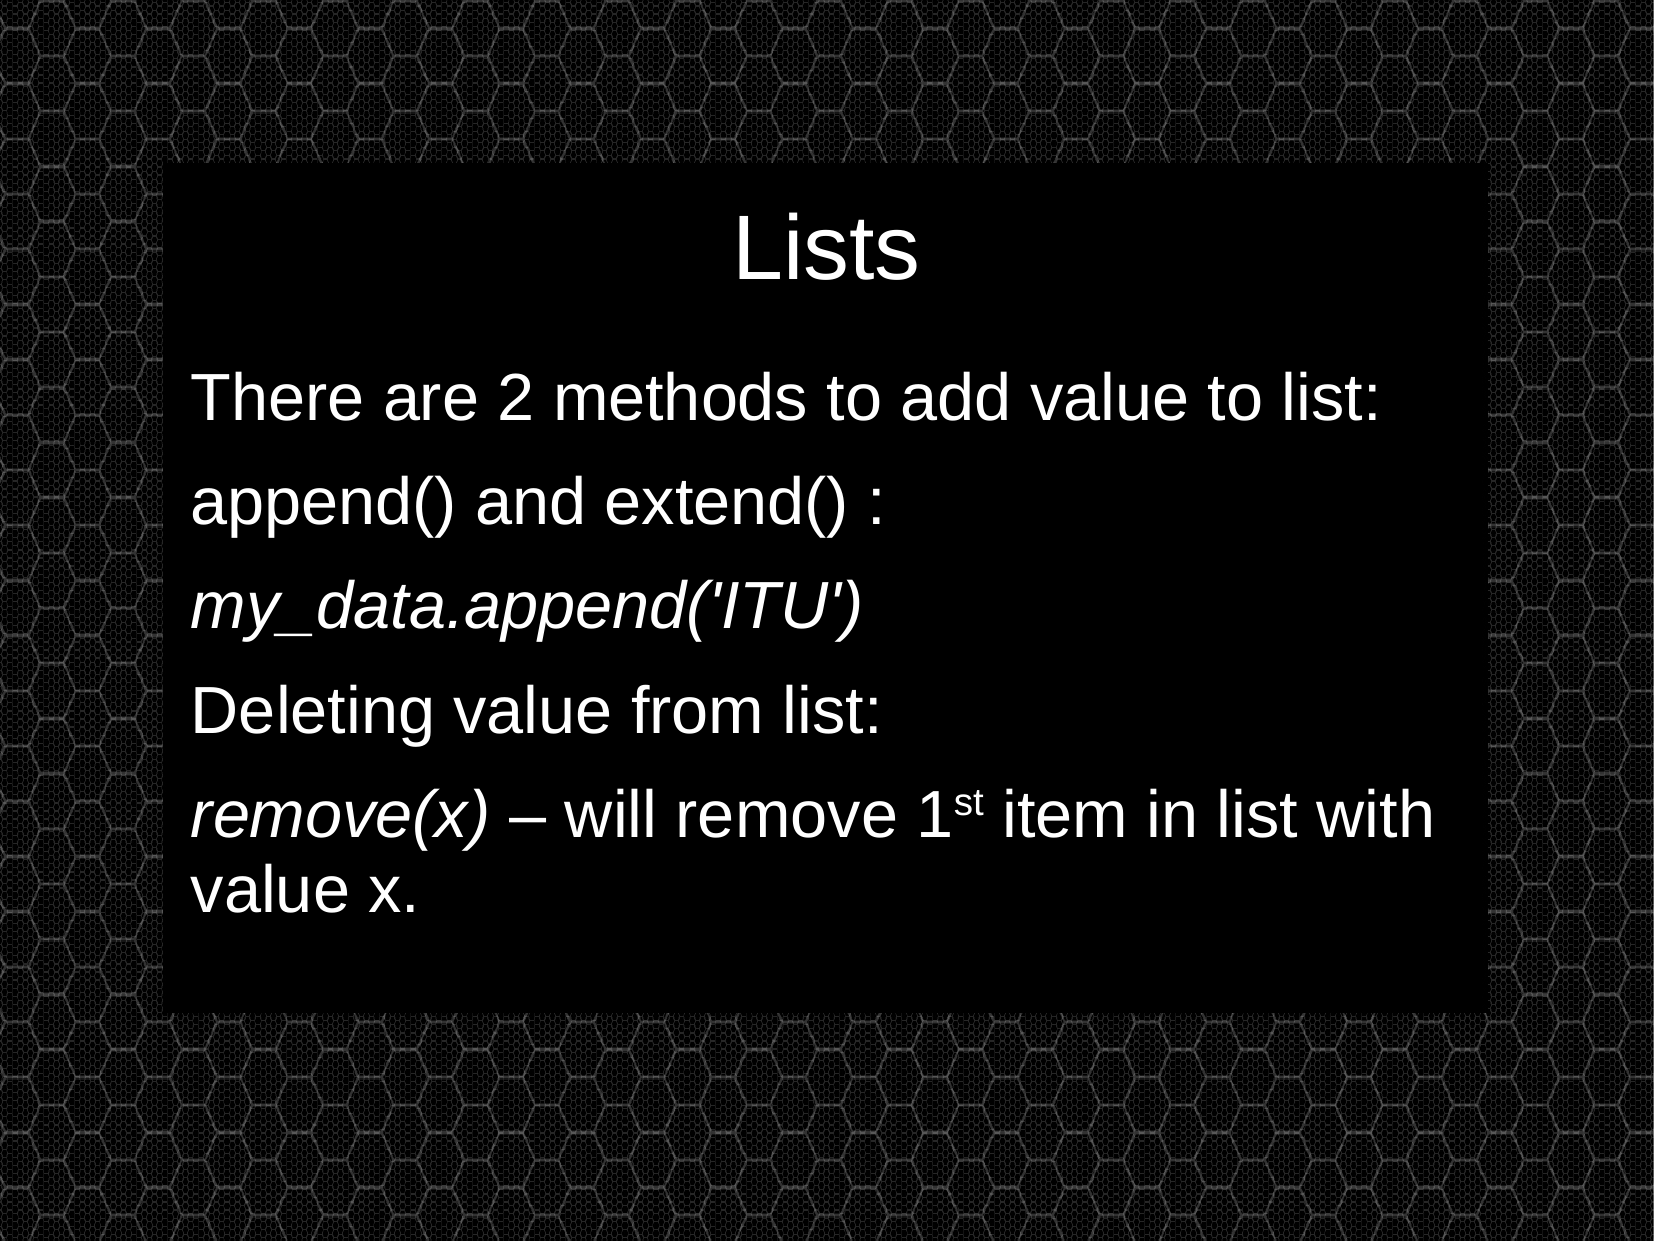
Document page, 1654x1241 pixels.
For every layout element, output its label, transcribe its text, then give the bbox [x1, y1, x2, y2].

picture [0, 0, 1654, 1241]
list There are 2 methods to add value to list: append() and extend() : my_data.append('ITU') Deleting value from list: remove(x) – will remove 1st item in list with value x. [120, 360, 1501, 1010]
title Lists [82, 165, 1571, 331]
